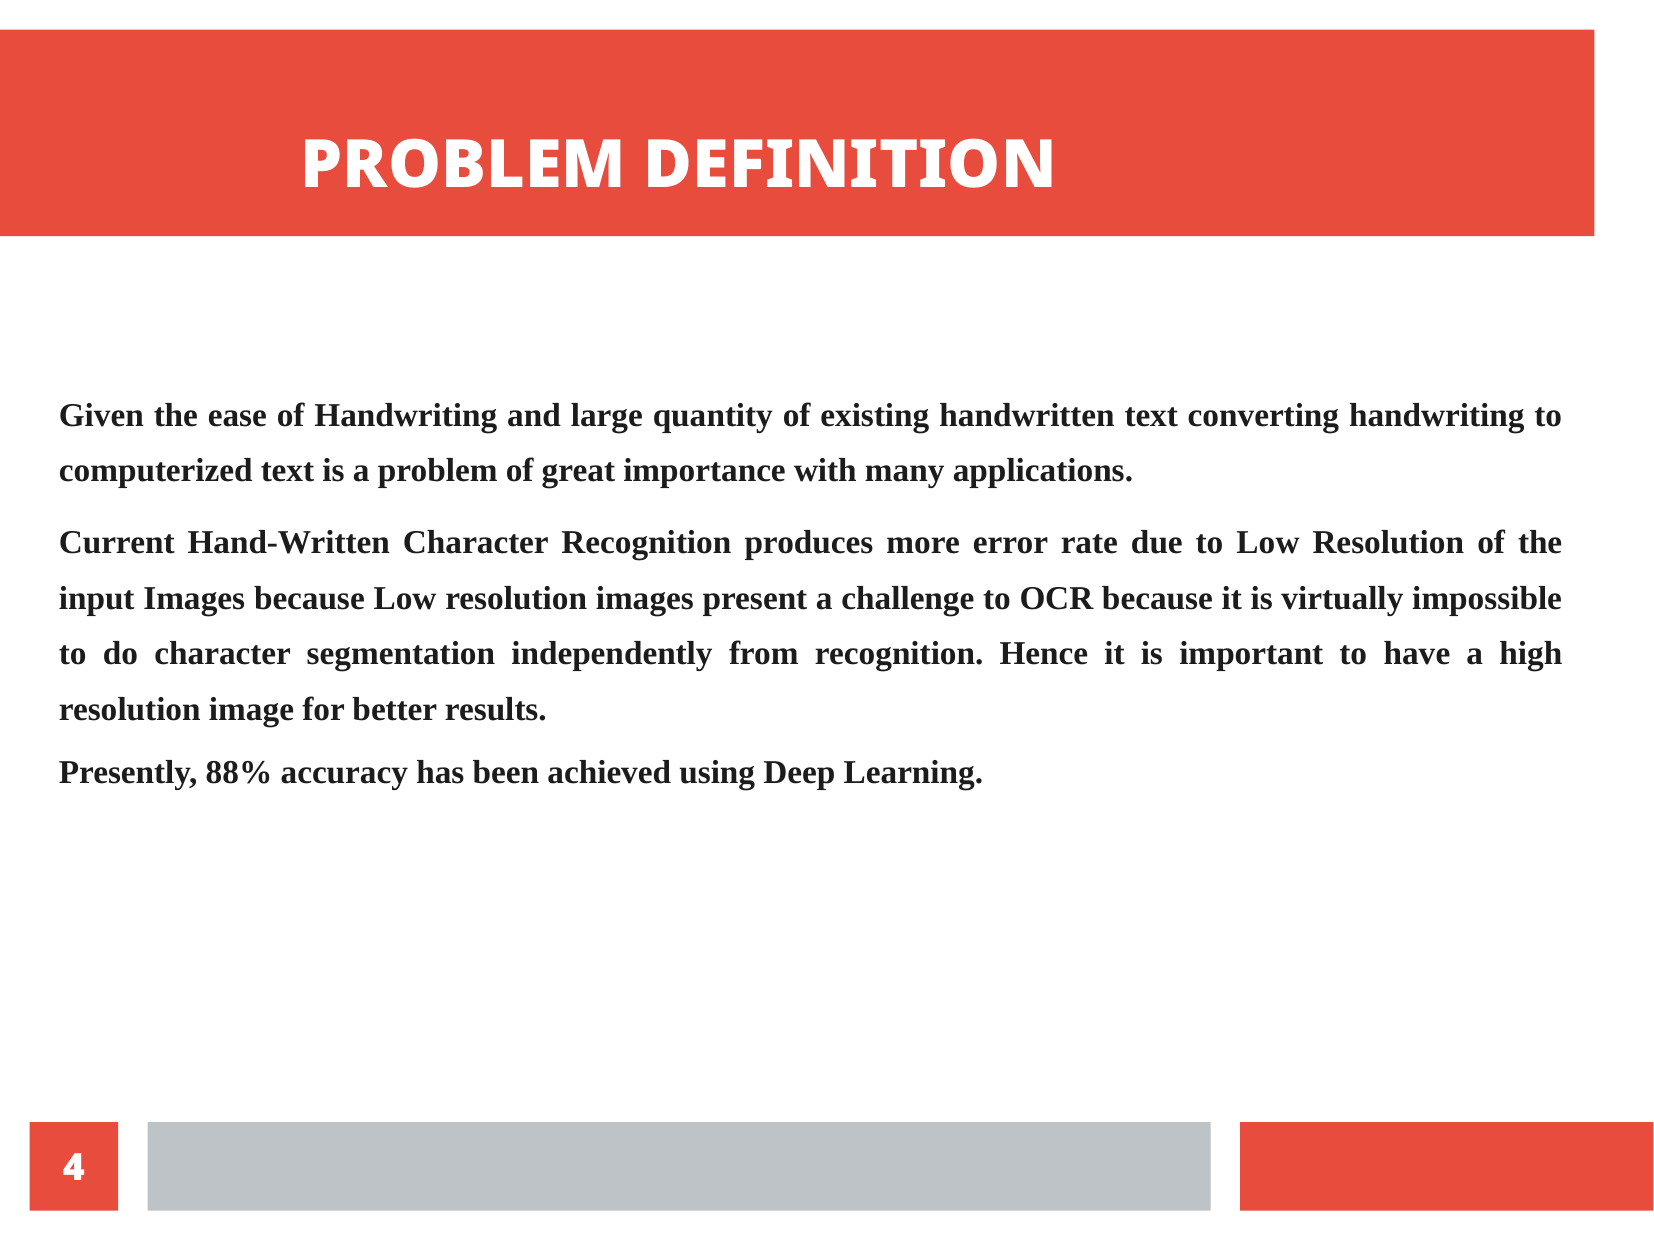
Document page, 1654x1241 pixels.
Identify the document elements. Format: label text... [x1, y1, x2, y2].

list Given the ease of Handwriting and large quantity of existing handwritten text converting handwriting to computerized text is a problem of great importance with many applications. Current Hand-Written Character Recognition produces more error rate due to Low Resolution of the input Images because Low resolution images present a challenge to OCR because it is virtually impossible to do character segmentation independently from recognition. Hence it is important to have a high resolution image for better results. Presently, 88% accuracy has been achieved using Deep Learning. [59, 324, 1565, 1093]
title PROBLEM DEFINITION [59, 59, 1595, 207]
